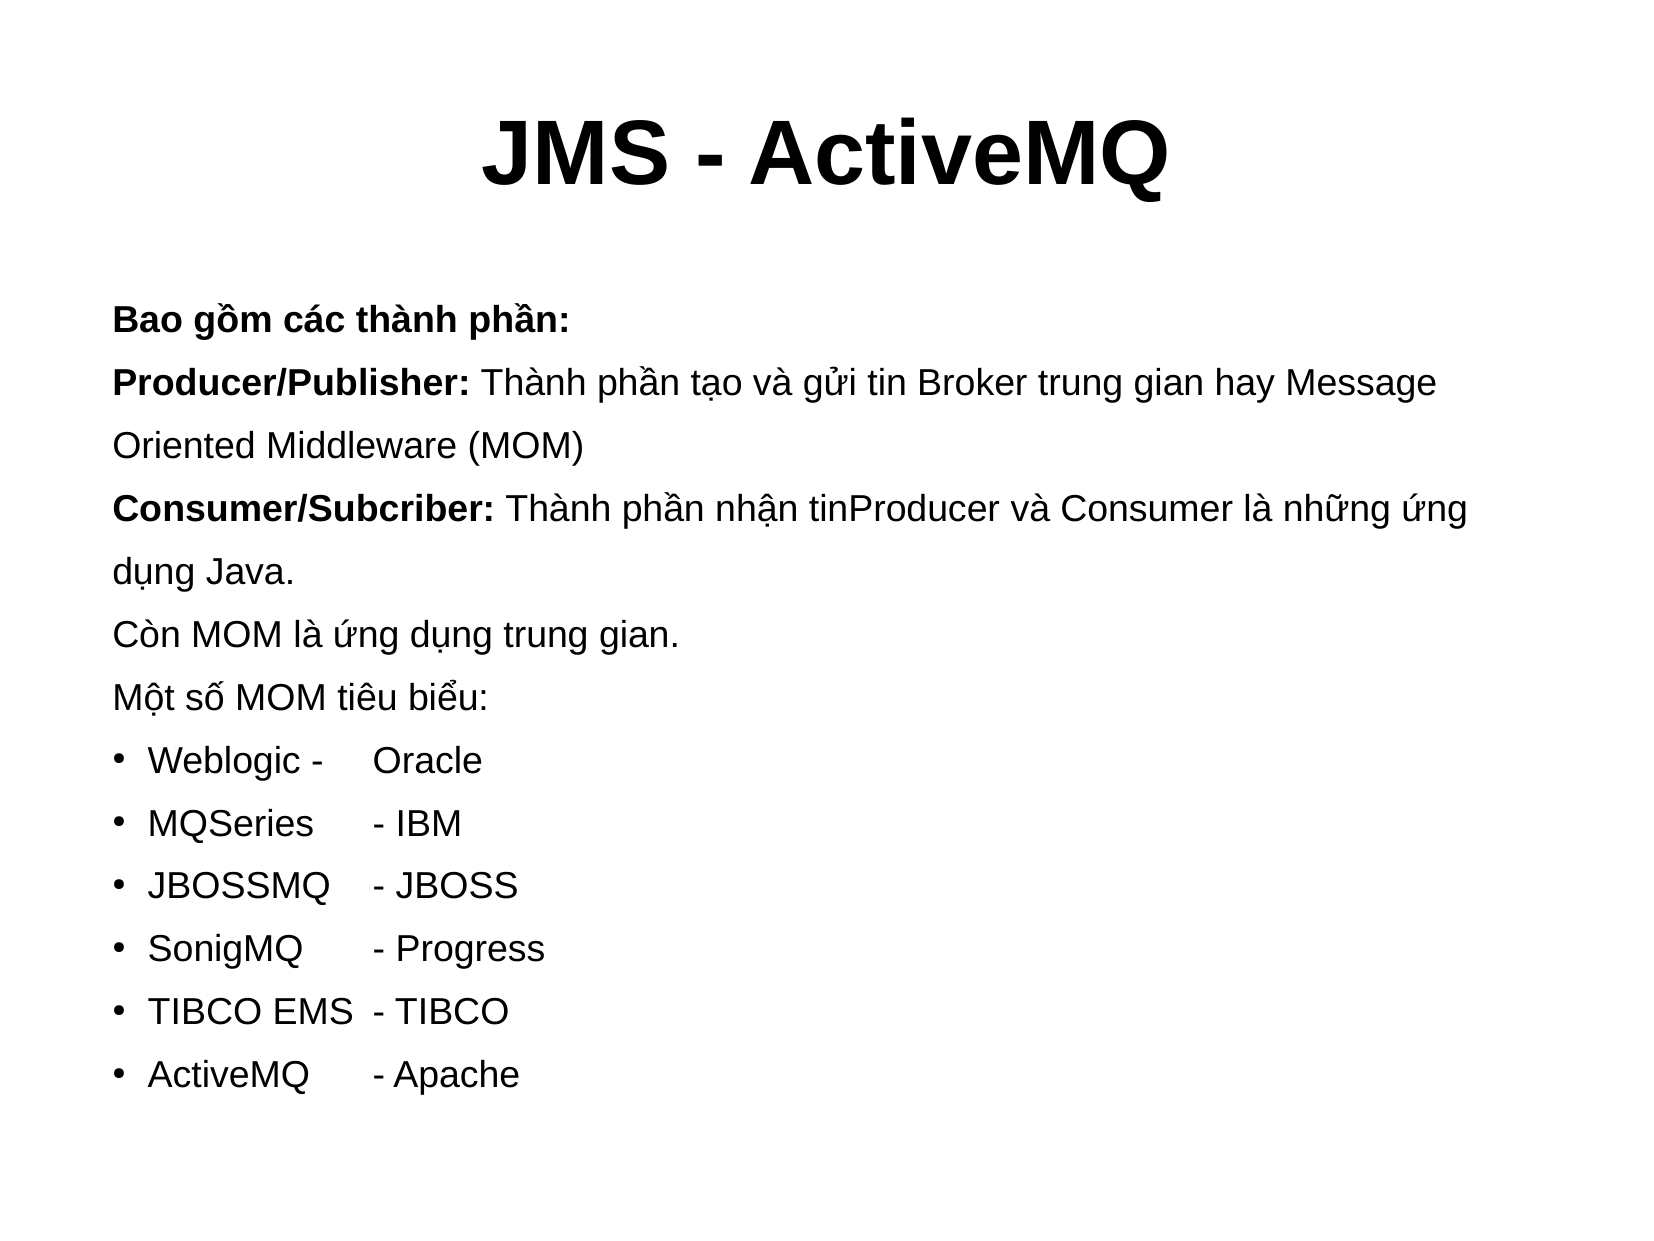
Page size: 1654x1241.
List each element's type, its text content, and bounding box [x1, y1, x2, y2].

text_box Bao gồm các thành phần: Producer/Publisher: Thành phần tạo và gửi tin Broker trung gian hay Message Oriented Middleware (MOM) Consumer/Subcriber: Thành phần nhận tinProducer và Consumer là những ứng dụng Java. Còn MOM là ứng dụng trung gian. Một số MOM tiêu biểu: Weblogic - Oracle MQSeries - IBM JBOSSMQ - JBOSS SonigMQ - Progress TIBCO EMS - TIBCO ActiveMQ - Apache [97, 270, 1576, 1215]
title JMS - ActiveMQ [82, 49, 1571, 257]
